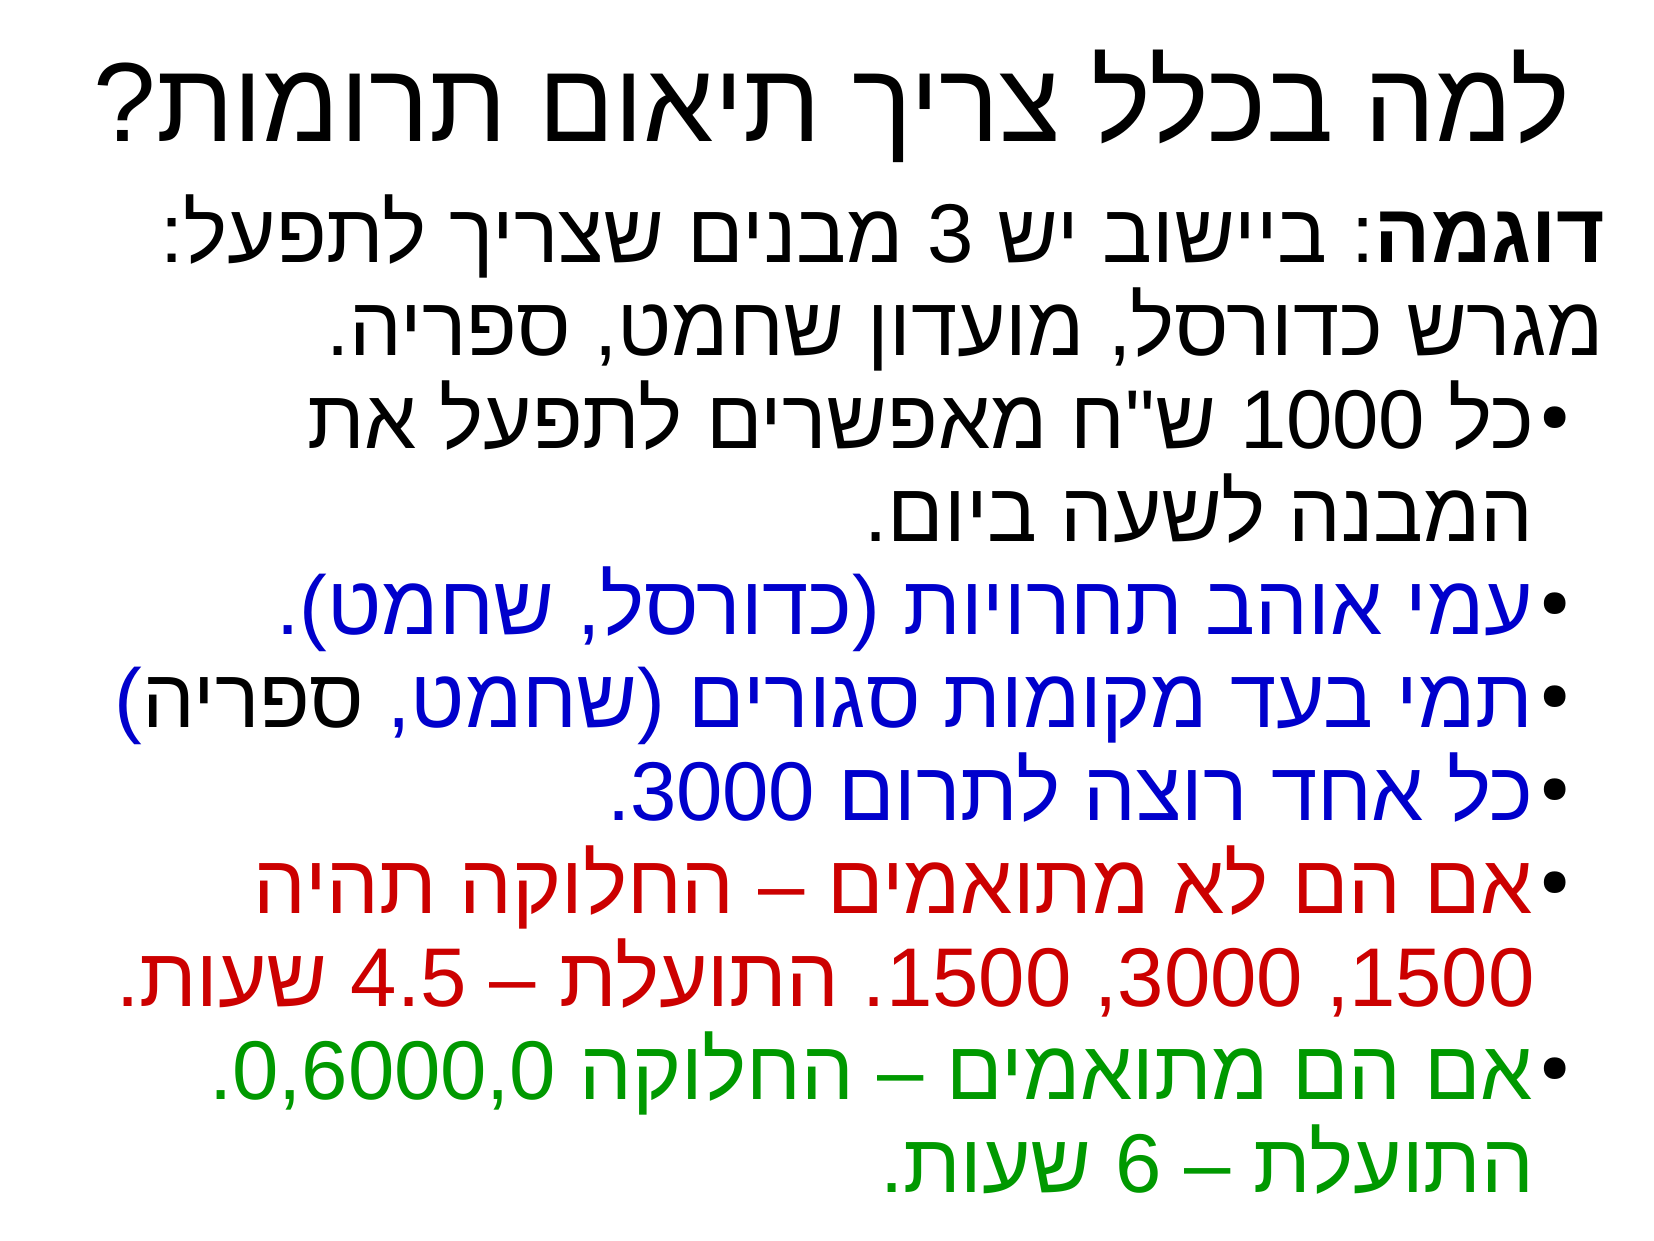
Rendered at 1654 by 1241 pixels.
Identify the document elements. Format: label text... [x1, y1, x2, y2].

title למה בכלל צריך תיאום תרומות? [45, 0, 1621, 180]
text_box דוגמה: ביישוב יש 3 מבנים שצריך לתפעל: מגרש כדורסל, מועדון שחמט, ספריה. כל 1000 ש"ח מאפשרים לתפעל את המבנה לשעה ביום. עמי אוהב תחרויות (כדורסל, שחמט). תמי בעד מקומות סגורים (שחמט, ספריה) כל אחד רוצה לתרום 3000. אם הם לא מתואמים – החלוקה תהיה 1500, 3000, 1500. התועלת – 4.5 שעות. אם הם מתואמים – החלוקה 0,6000,0. התועלת – 6 שעות. [45, 180, 1621, 1218]
